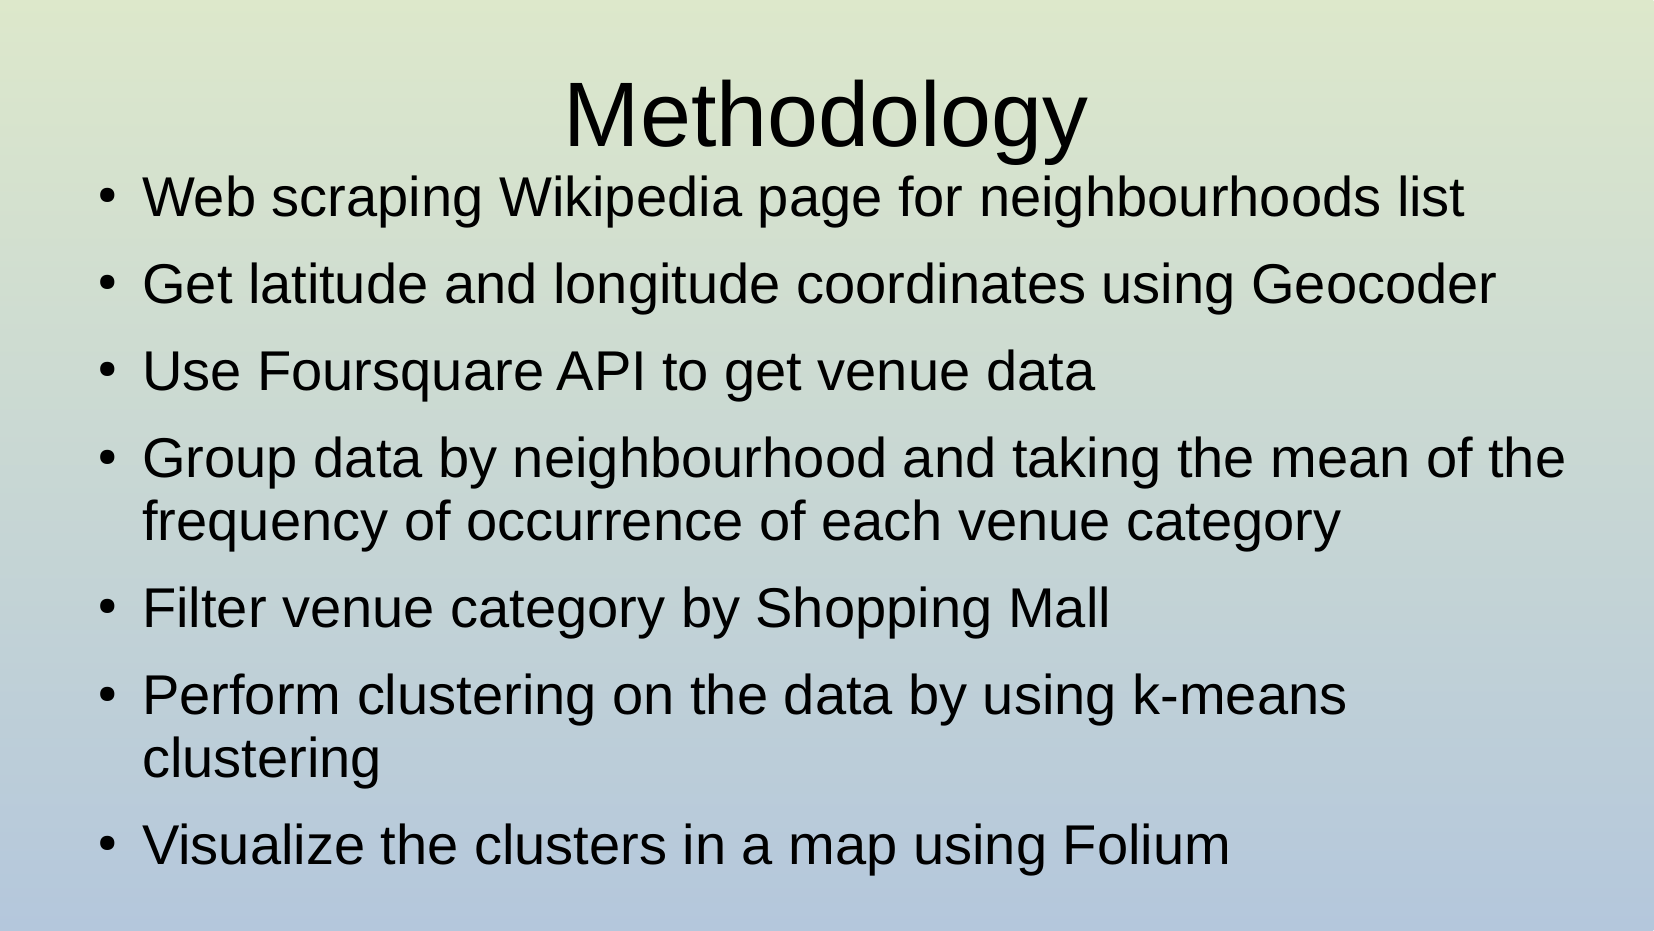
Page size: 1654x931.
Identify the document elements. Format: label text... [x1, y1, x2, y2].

title Methodology [82, 37, 1571, 165]
list Web scraping Wikipedia page for neighbourhoods list Get latitude and longitude coordinates using Geocoder Use Foursquare API to get venue data Group data by neighbourhood and taking the mean of the frequency of occurrence of each venue category Filter venue category by Shopping Mall Perform clustering on the data by using k-means clustering Visualize the clusters in a map using Folium [82, 165, 1571, 893]
